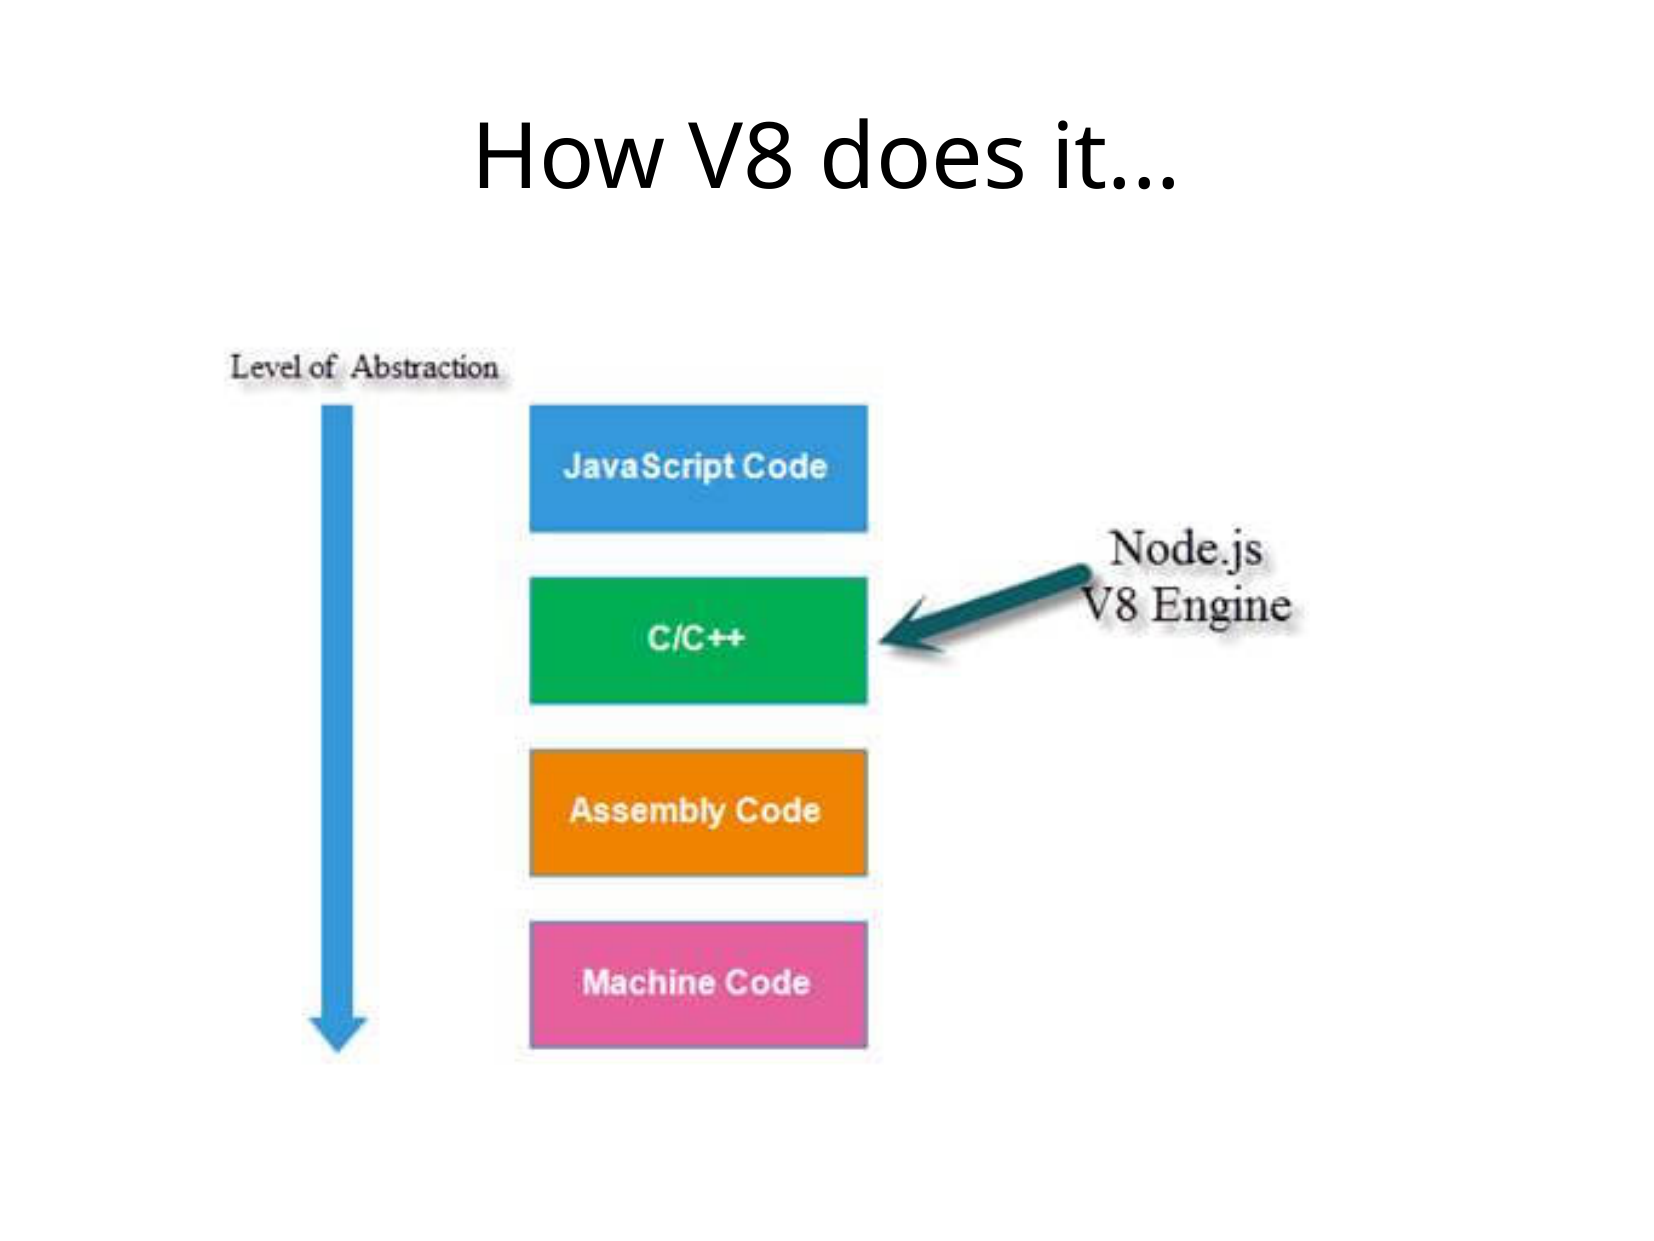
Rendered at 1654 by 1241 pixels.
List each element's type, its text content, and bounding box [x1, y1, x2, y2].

title How V8 does it... [82, 49, 1571, 257]
picture [70, 290, 1581, 1142]
